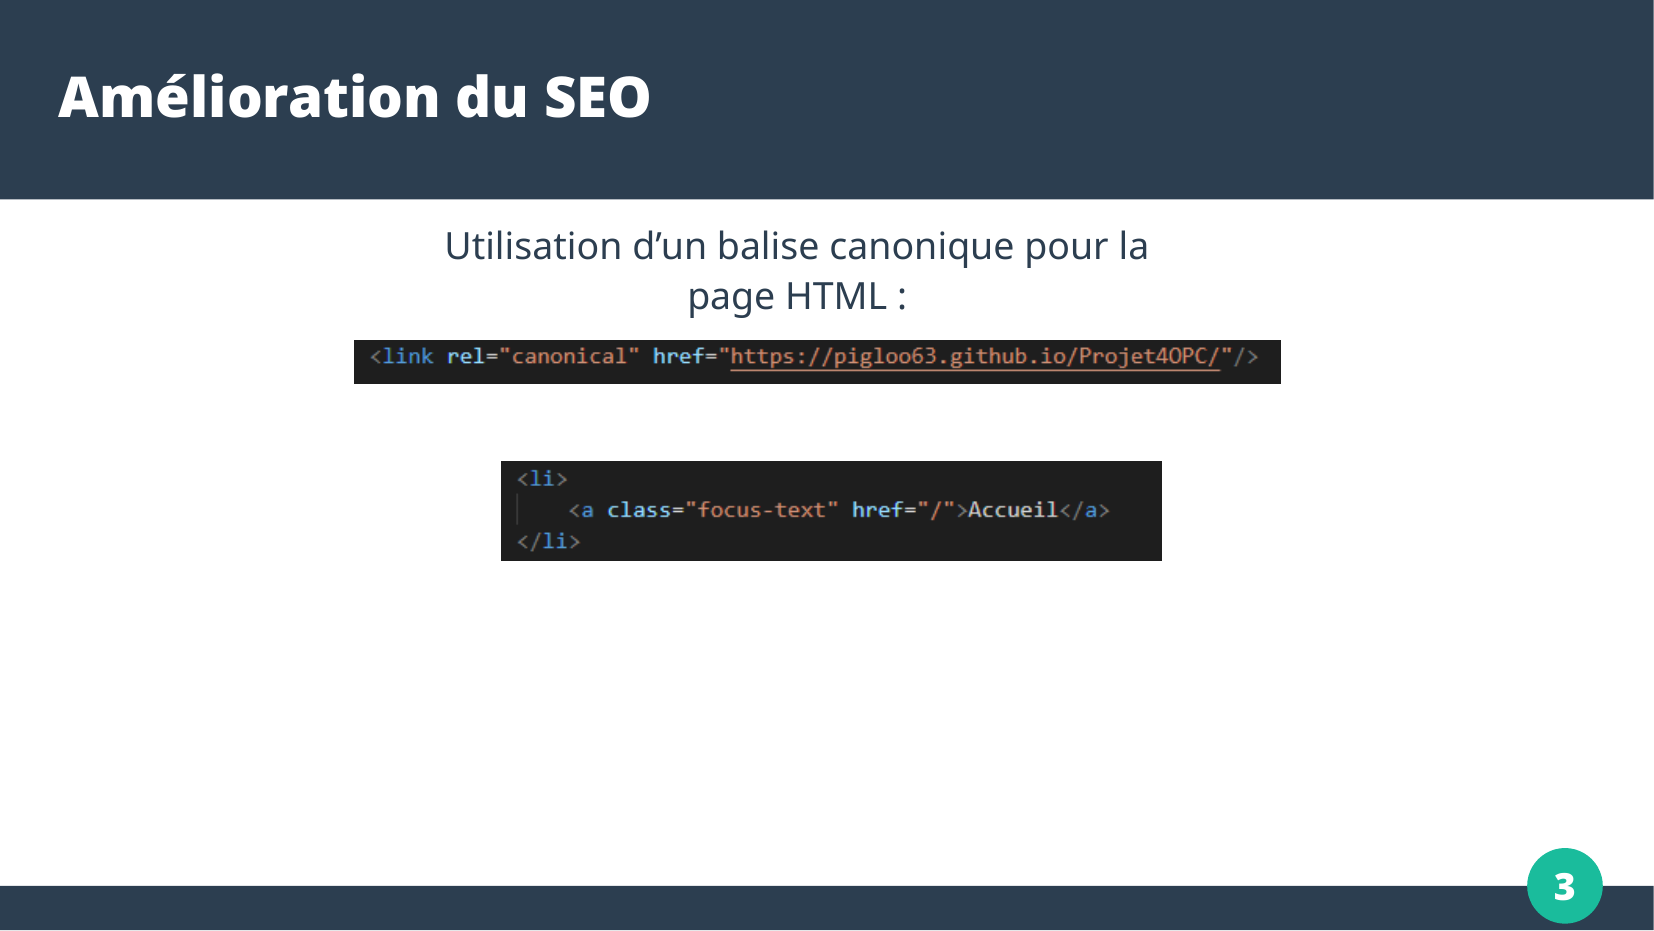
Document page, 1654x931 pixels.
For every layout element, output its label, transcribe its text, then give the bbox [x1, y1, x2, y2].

picture [354, 340, 1281, 384]
picture [501, 461, 1162, 562]
text_box Utilisation d’un balise canonique pour la page HTML : [413, 215, 1182, 325]
title Amélioration du SEO [59, 37, 1595, 155]
